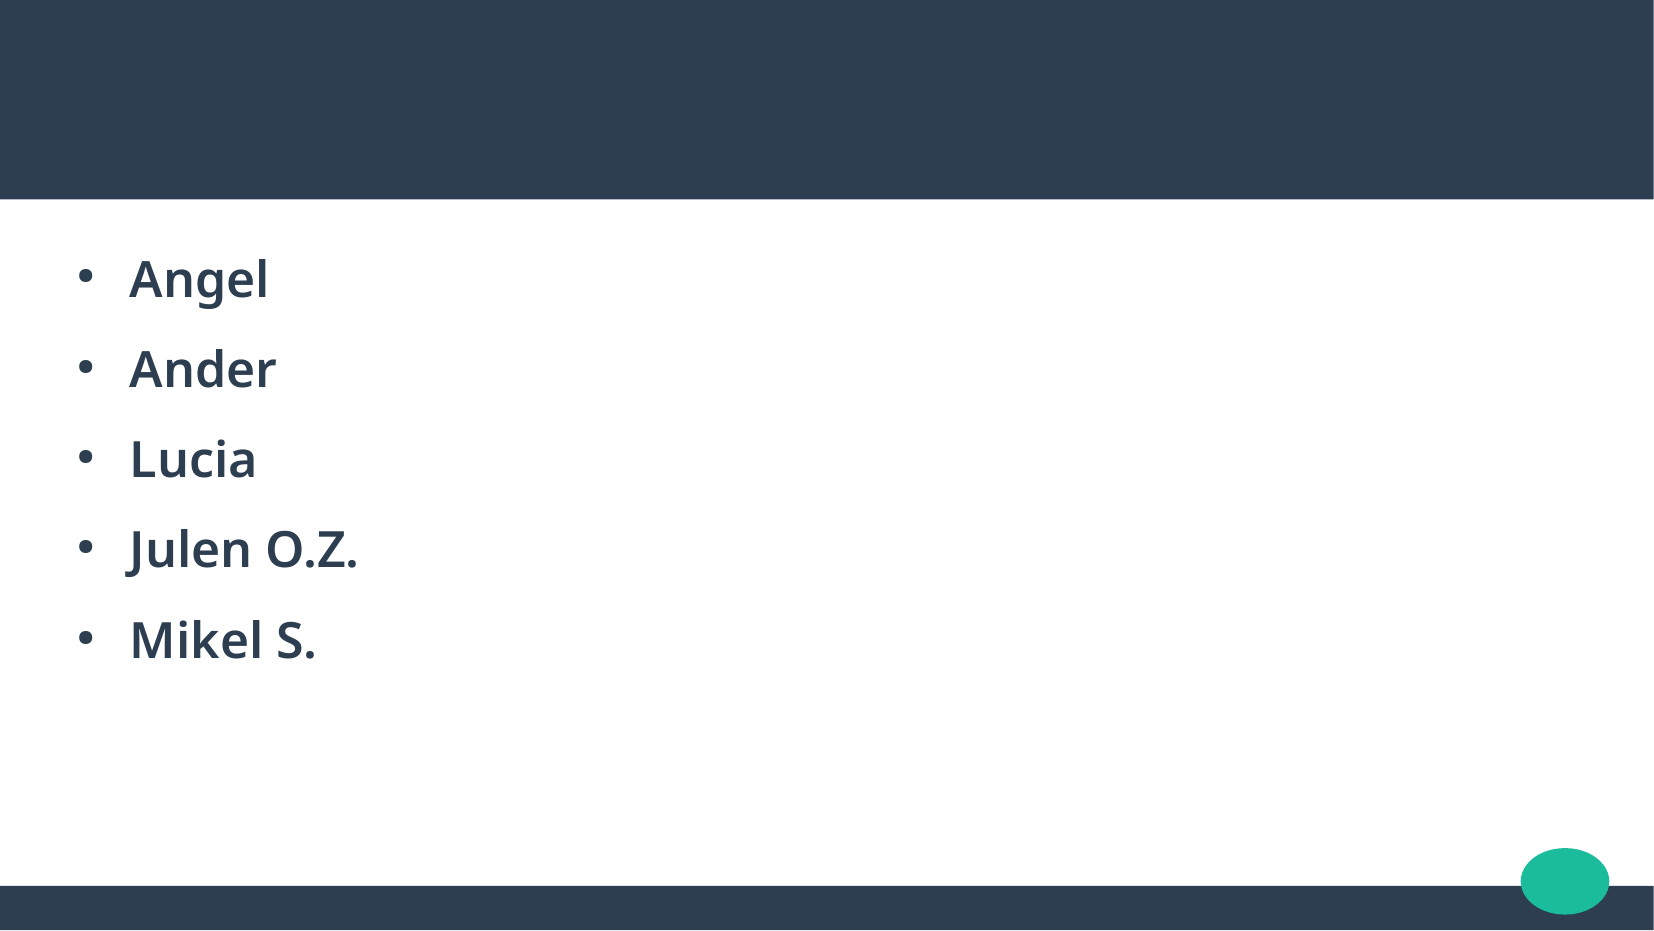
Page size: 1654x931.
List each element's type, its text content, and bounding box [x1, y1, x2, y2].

list Angel Ander Lucia Julen O.Z. Mikel S. [59, 243, 1595, 864]
